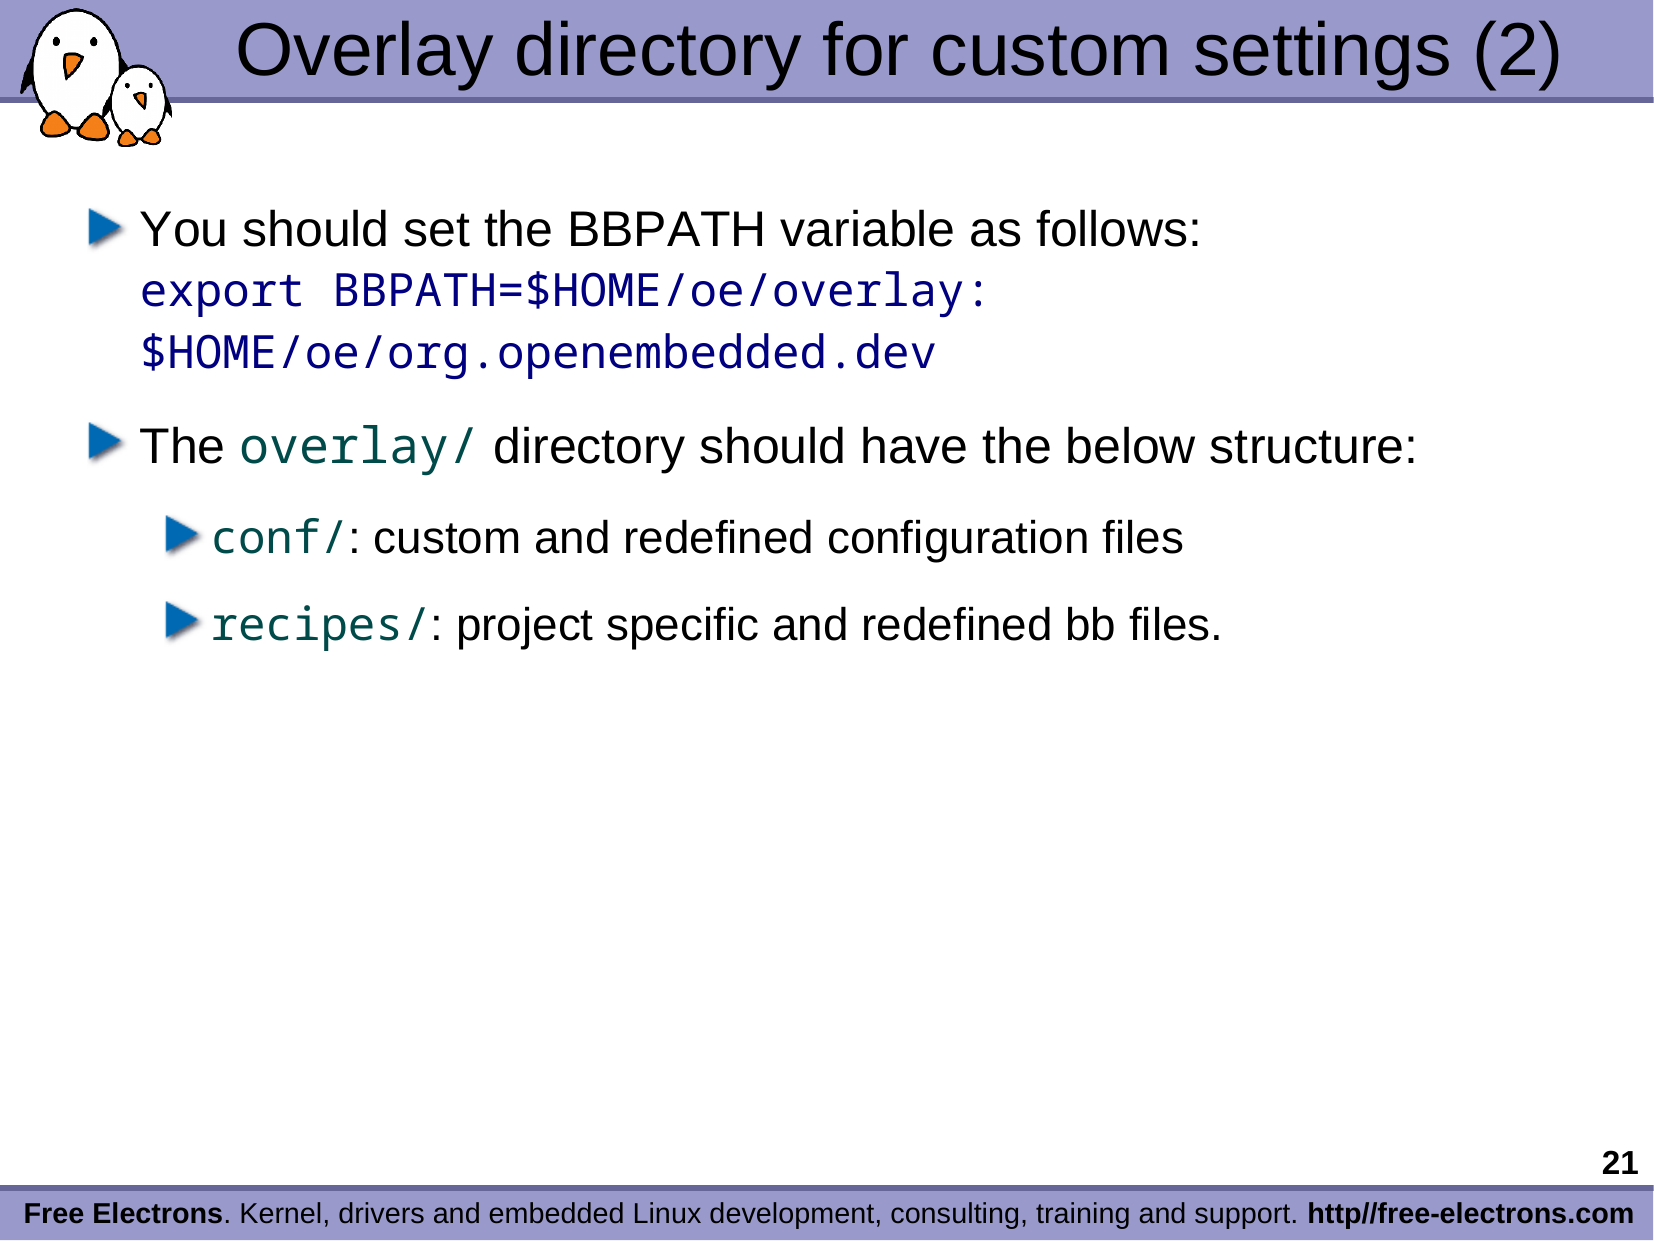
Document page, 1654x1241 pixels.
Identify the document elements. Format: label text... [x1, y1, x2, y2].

list You should set the BBPATH variable as follows: export BBPATH=$HOME/oe/overlay: $HOME/oe/org.openembedded.dev The overlay/ directory should have the below structure: conf/: custom and redefined configuration files recipes/: project specific and redefined bb files. [68, 201, 1592, 1118]
title Overlay directory for custom settings (2) [155, 0, 1646, 99]
picture [20, 8, 172, 147]
